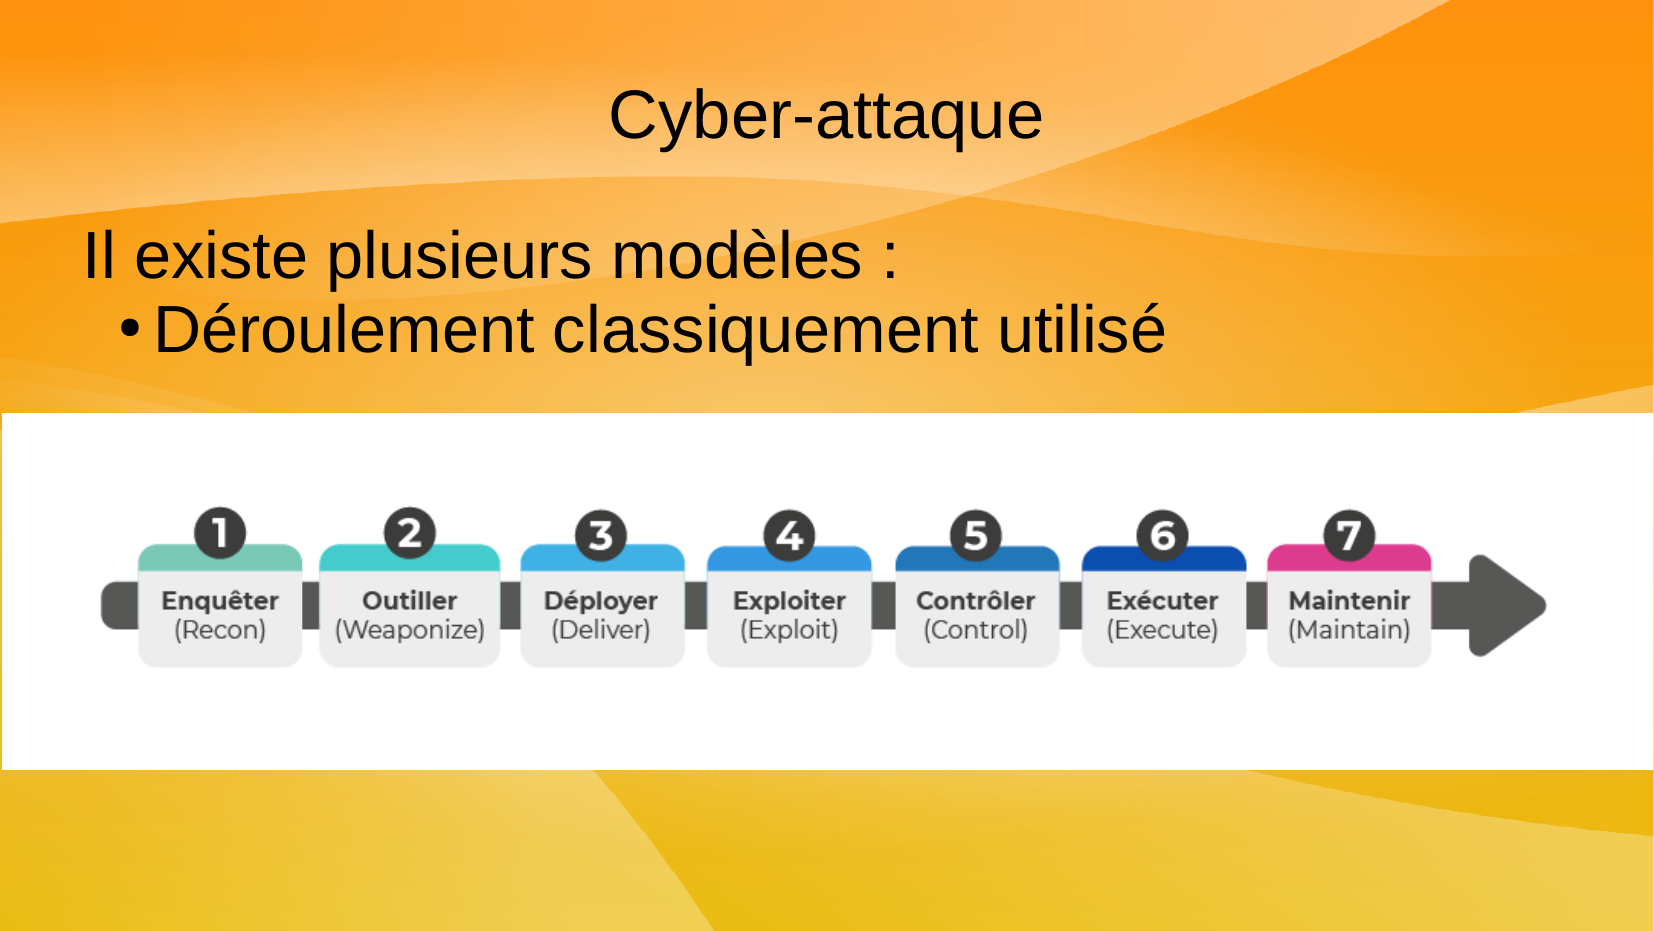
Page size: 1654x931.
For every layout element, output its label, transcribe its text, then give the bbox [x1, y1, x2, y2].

title Cyber-attaque [82, 37, 1571, 193]
subtitle Il existe plusieurs modèles : Déroulement classiquement utilisé [82, 217, 1571, 413]
picture [0, 0, 1654, 931]
